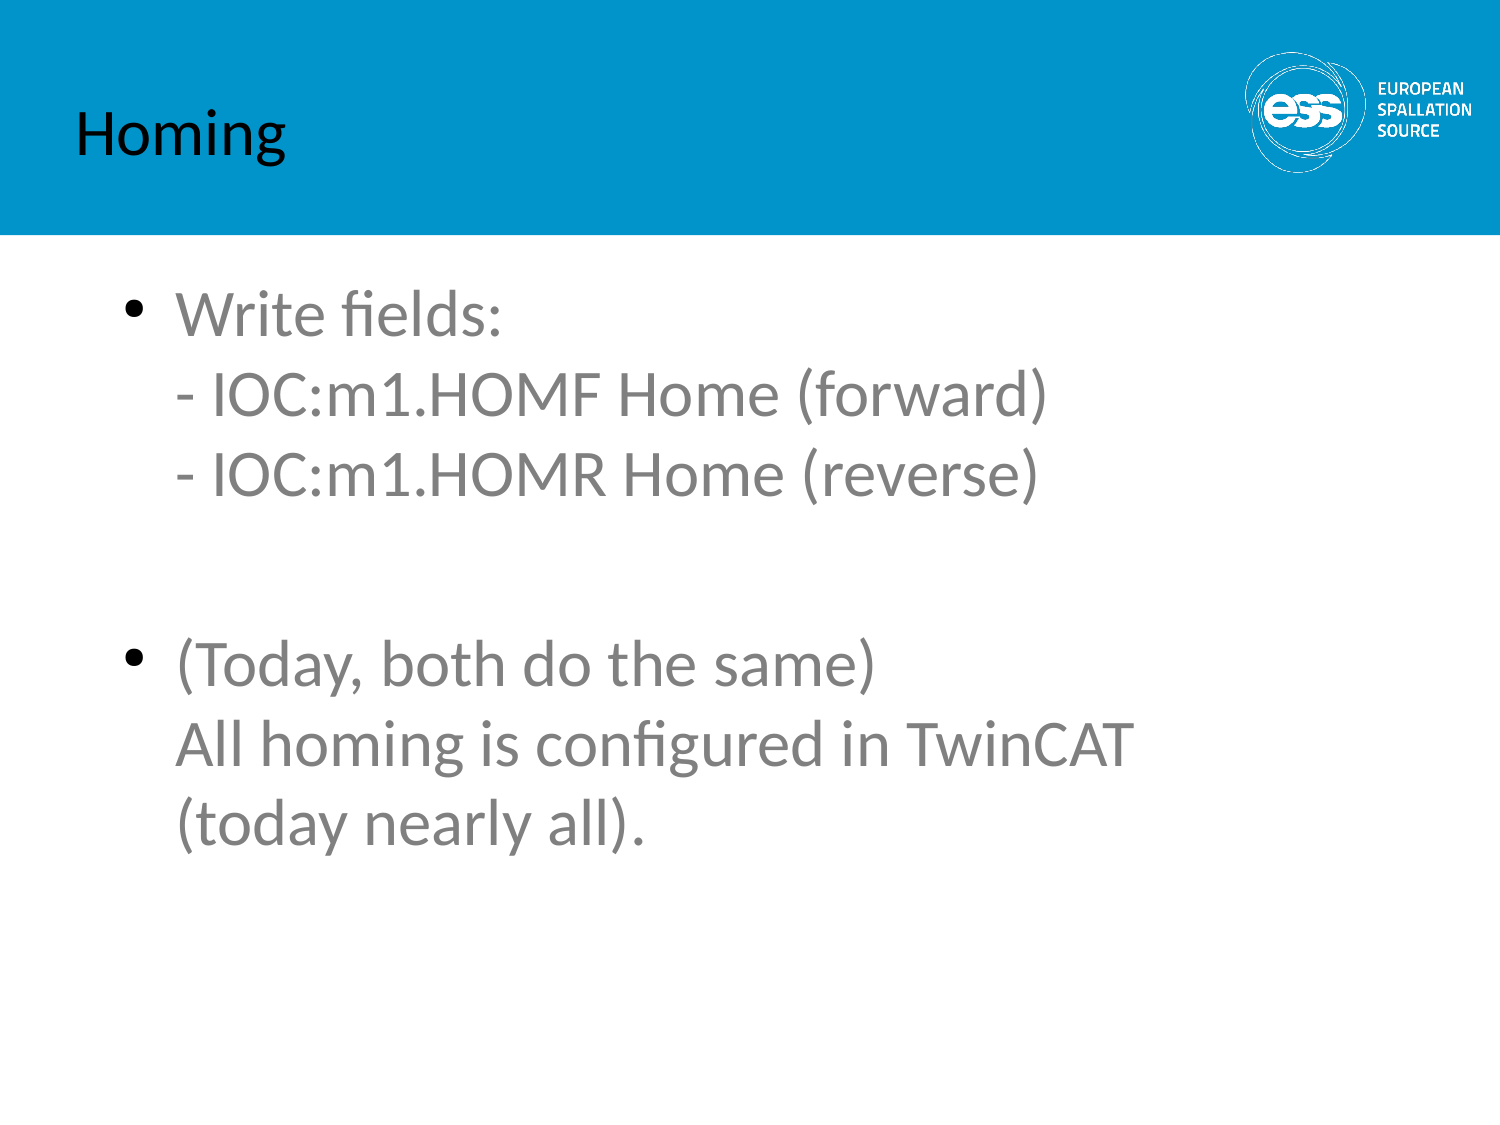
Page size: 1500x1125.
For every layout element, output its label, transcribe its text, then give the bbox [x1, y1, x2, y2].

picture [1409, 104, 1415, 115]
picture [1389, 104, 1393, 115]
picture [1423, 83, 1430, 94]
picture [1432, 125, 1438, 136]
title Homing [75, 45, 1247, 233]
picture [1422, 125, 1428, 134]
picture [1418, 104, 1423, 115]
picture [1454, 83, 1458, 94]
picture [1400, 83, 1407, 94]
picture [1379, 83, 1385, 94]
list Write fields: - IOC:m1.HOMF Home (forward) - IOC:m1.HOMR Home (reverse) (Today, both do the same) All homing is configured in TwinCAT (today nearly all). [90, 262, 1441, 1005]
picture [1443, 86, 1450, 93]
picture [1264, 94, 1342, 127]
picture [1398, 109, 1406, 115]
picture [1436, 104, 1444, 115]
